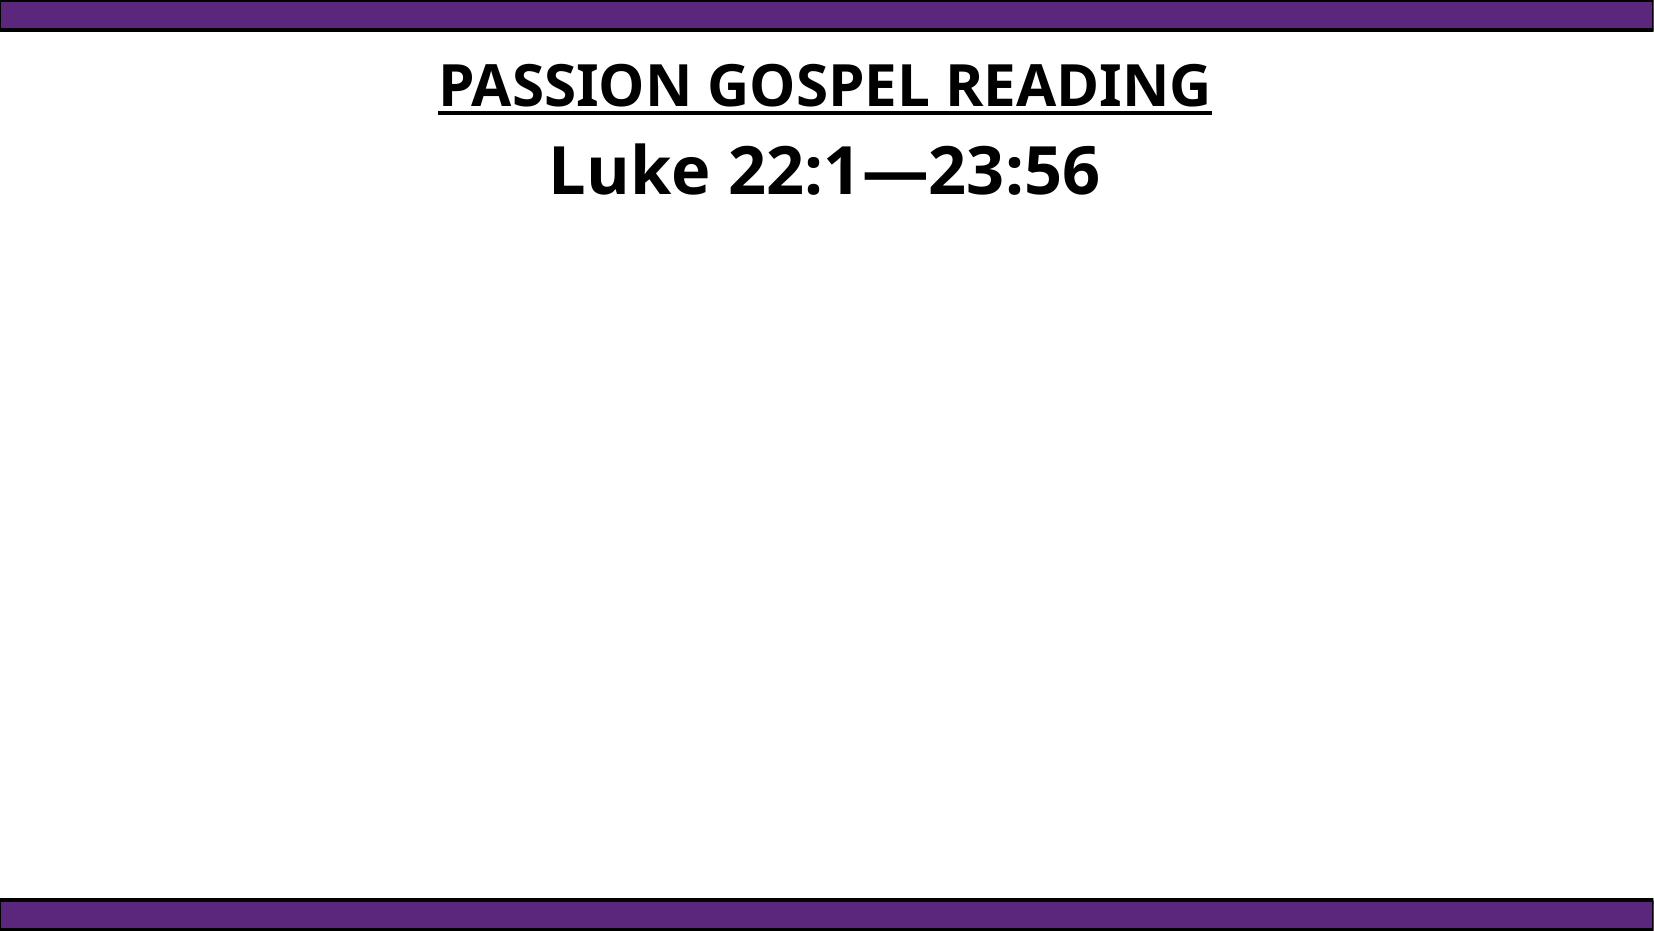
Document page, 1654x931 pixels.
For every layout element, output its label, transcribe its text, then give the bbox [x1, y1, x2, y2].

text_box [0, 900, 1654, 931]
text_box Passion Gospel Reading Luke 22:1—23:56 [60, 36, 1591, 256]
text_box [0, 0, 1654, 31]
picture [0, 31, 1654, 900]
